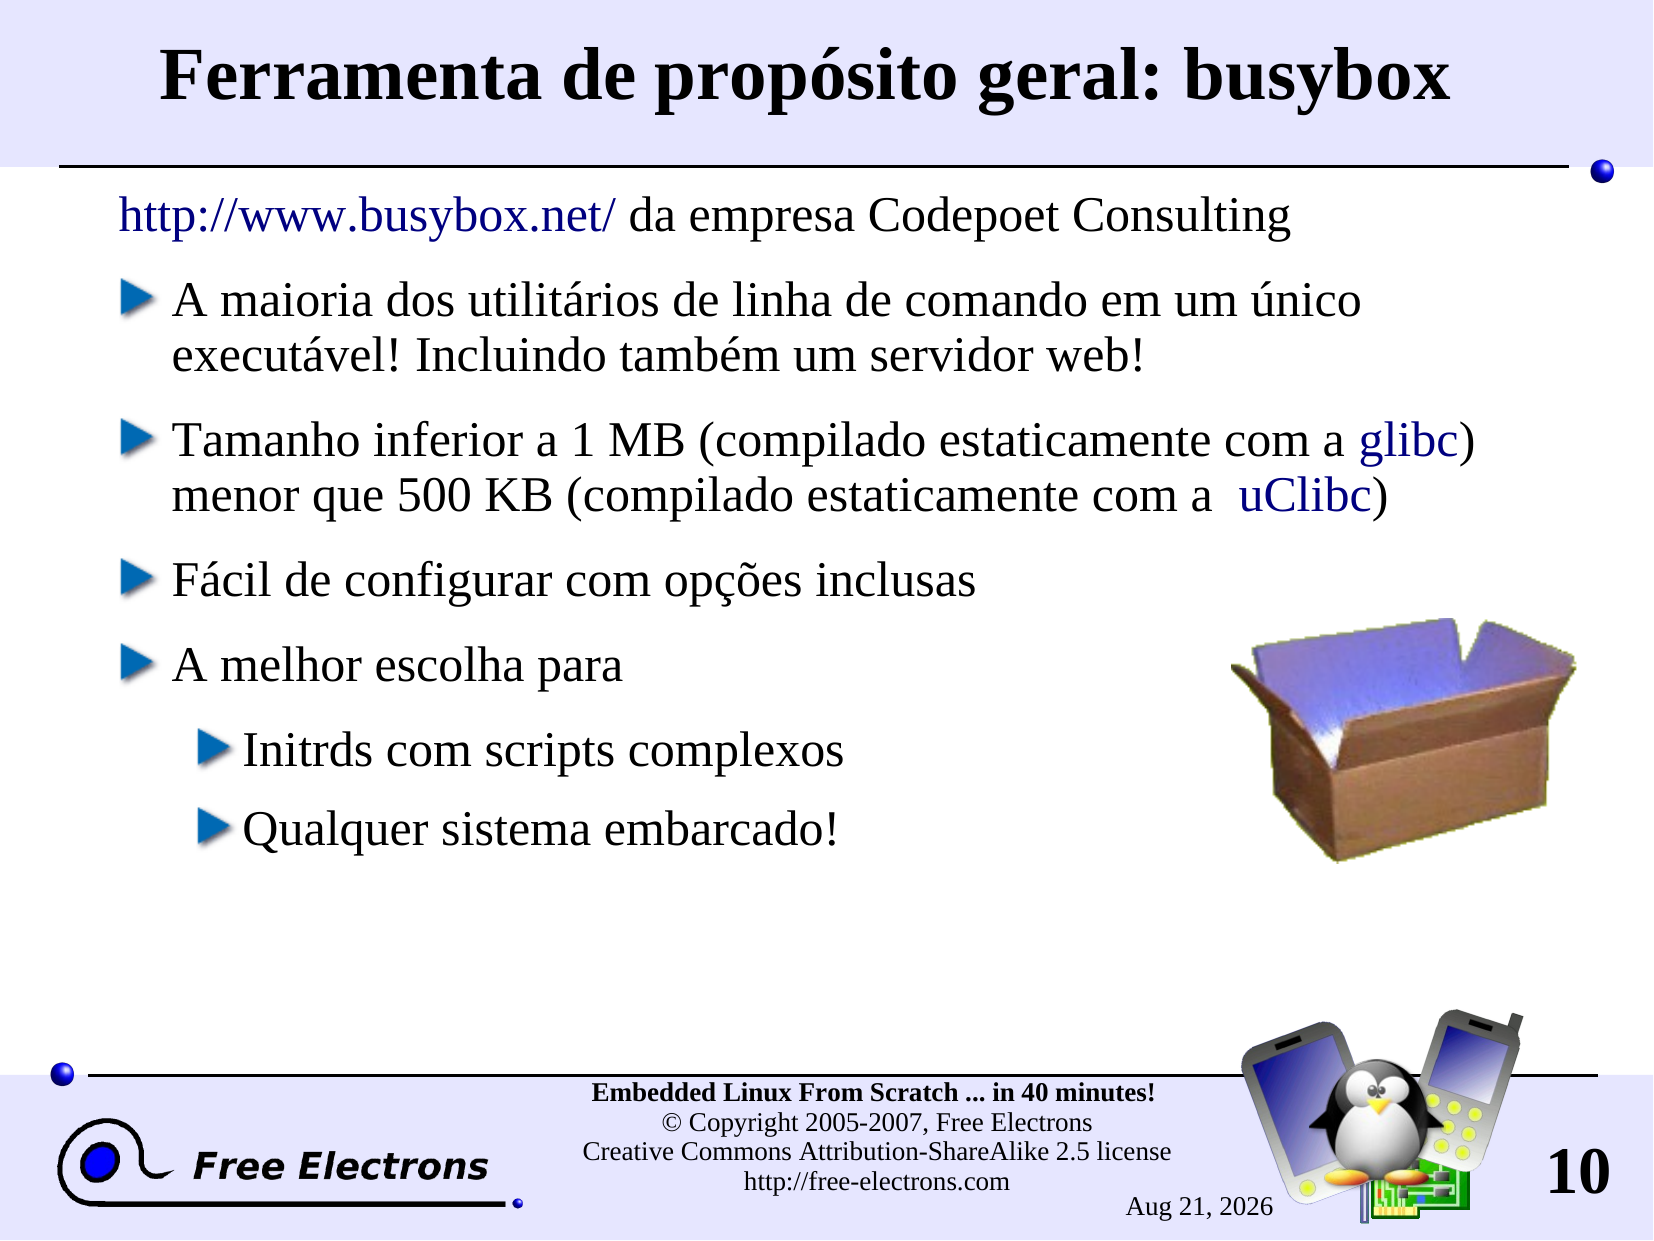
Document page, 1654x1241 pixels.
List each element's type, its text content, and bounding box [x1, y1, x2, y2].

picture [1231, 618, 1579, 864]
picture [1226, 1006, 1538, 1241]
title Ferramenta de propósito geral: busybox [60, 25, 1551, 124]
list http://www.busybox.net/ da empresa Codepoet Consulting A maioria dos utilitários de linha de comando em um único executável! Incluindo também um servidor web! Tamanho inferior a 1 MB (compilado estaticamente com a glibc) menor que 500 KB (compilado estaticamente com a uClibc) Fácil de configurar com opções inclusas A melhor escolha para Initrds com scripts complexos Qualquer sistema embarcado! [100, 186, 1513, 1052]
picture [50, 1107, 527, 1216]
